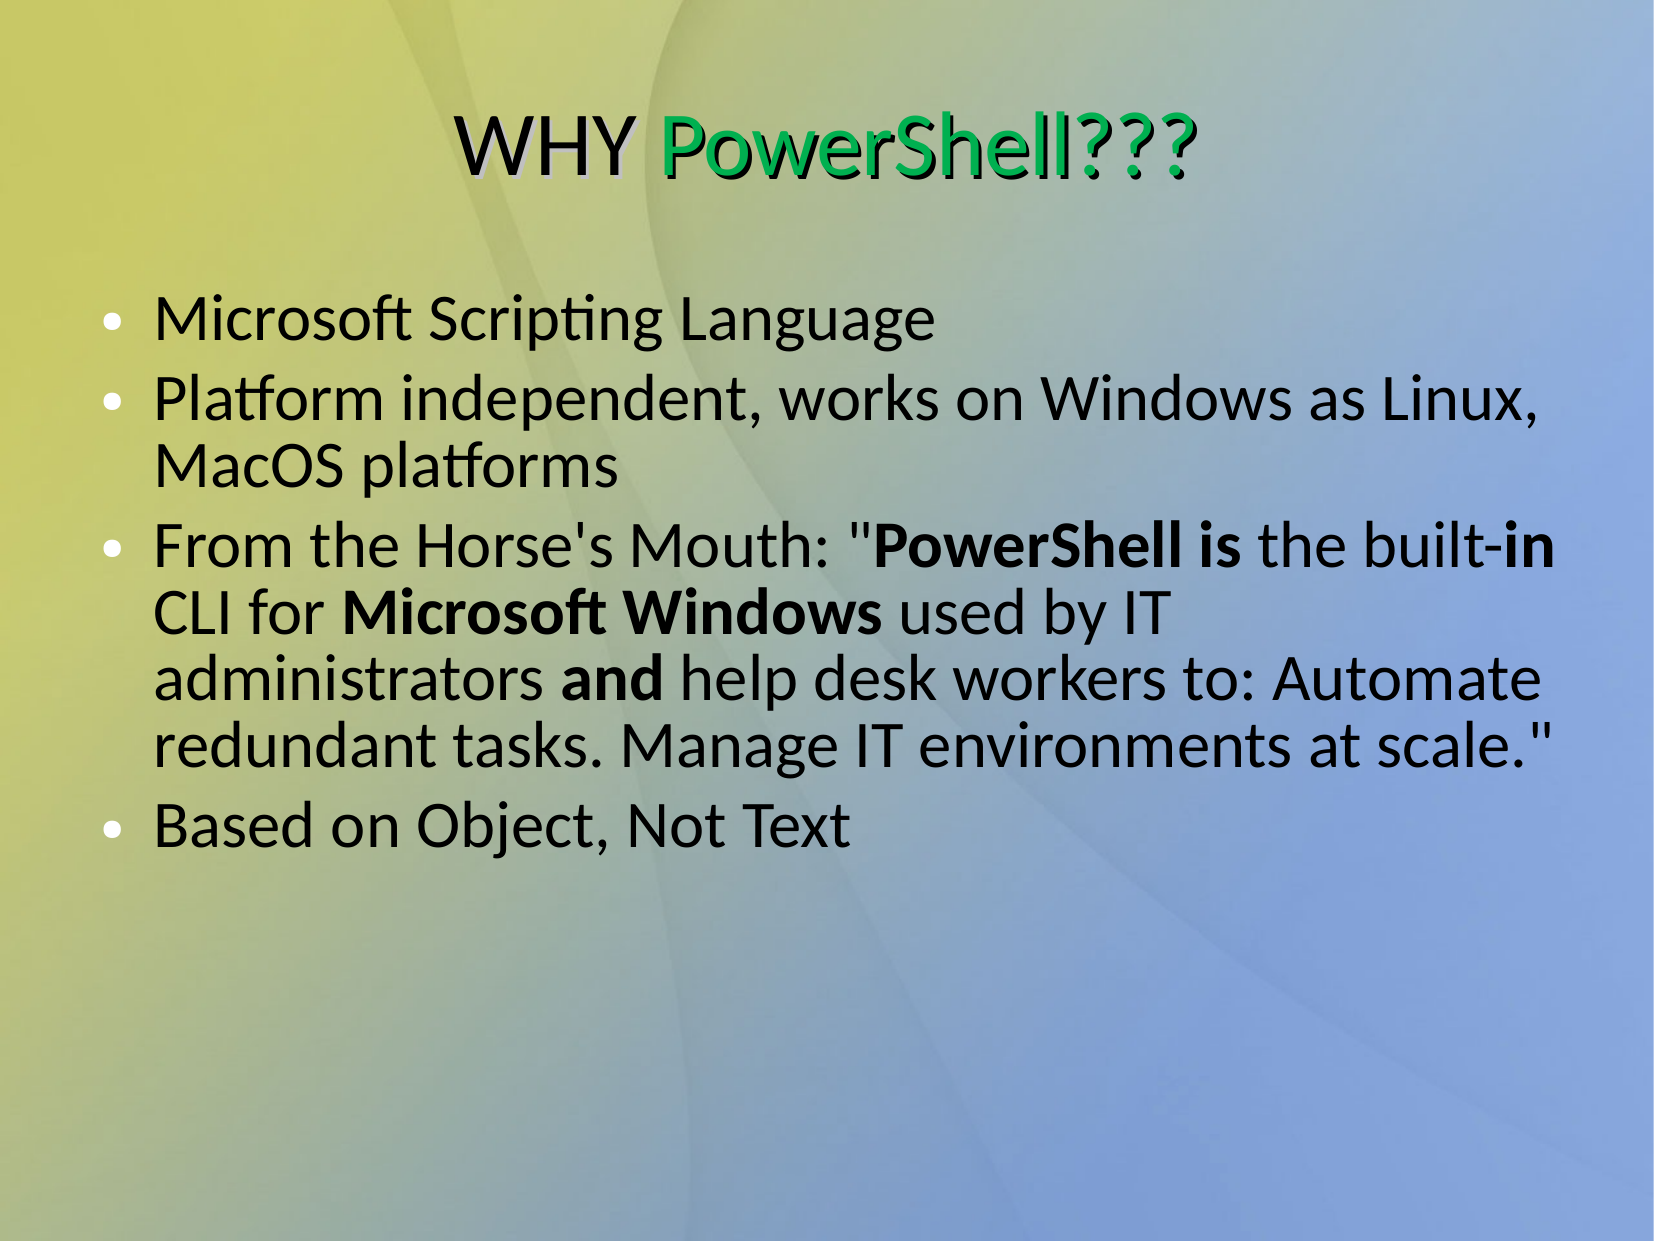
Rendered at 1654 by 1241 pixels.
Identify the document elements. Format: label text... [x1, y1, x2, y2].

list Microsoft Scripting Language Platform independent, works on Windows as Linux, MacOS platforms From the Horse's Mouth: "PowerShell is the built-in CLI for Microsoft Windows used by IT administrators and help desk workers to: Automate redundant tasks. Manage IT environments at scale." Based on Object, Not Text [82, 290, 1571, 1010]
picture [0, 0, 1654, 1241]
title WHY PowerShell??? [82, 49, 1571, 257]
